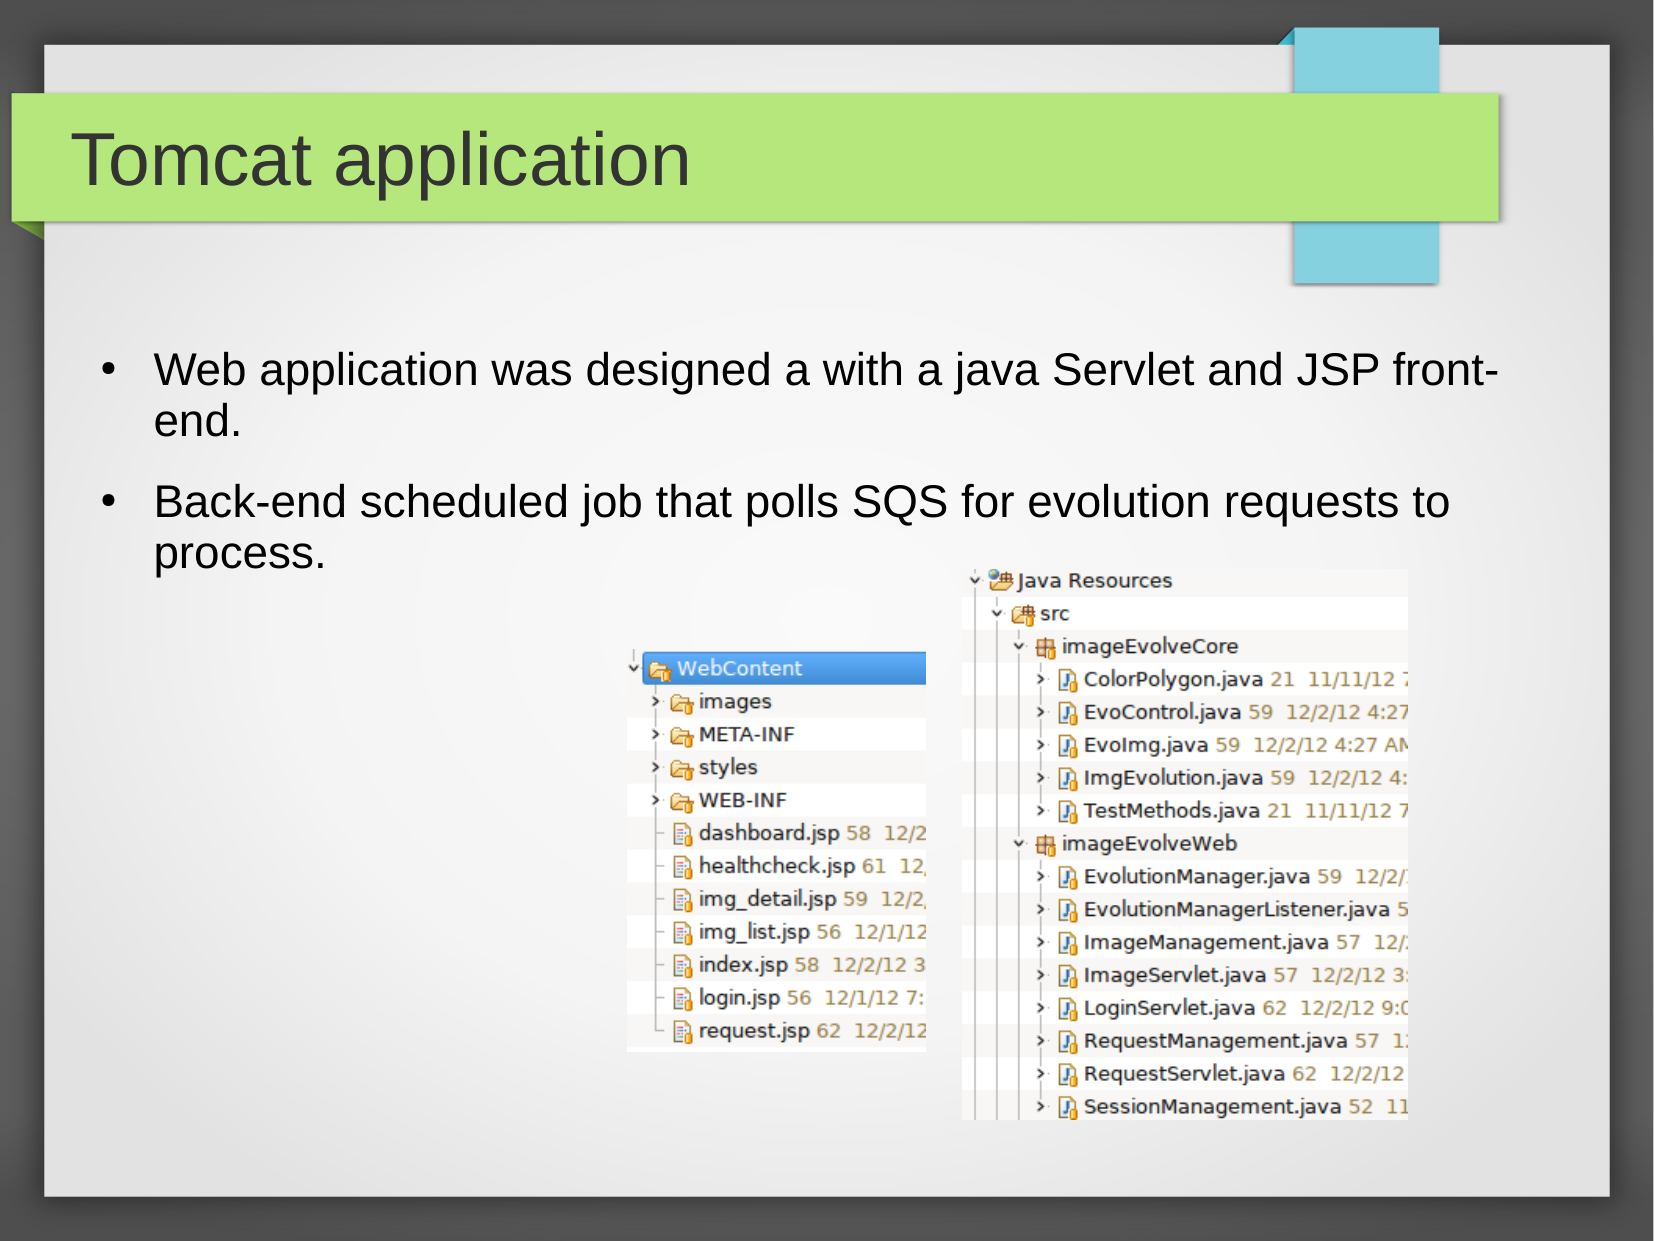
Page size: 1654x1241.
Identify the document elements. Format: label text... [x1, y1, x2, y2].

list Web application was designed a with a java Servlet and JSP front-end. Back-end scheduled job that polls SQS for evolution requests to process. [82, 343, 1538, 1063]
picture [0, 0, 1654, 1241]
title Tomcat application [70, 106, 1229, 213]
